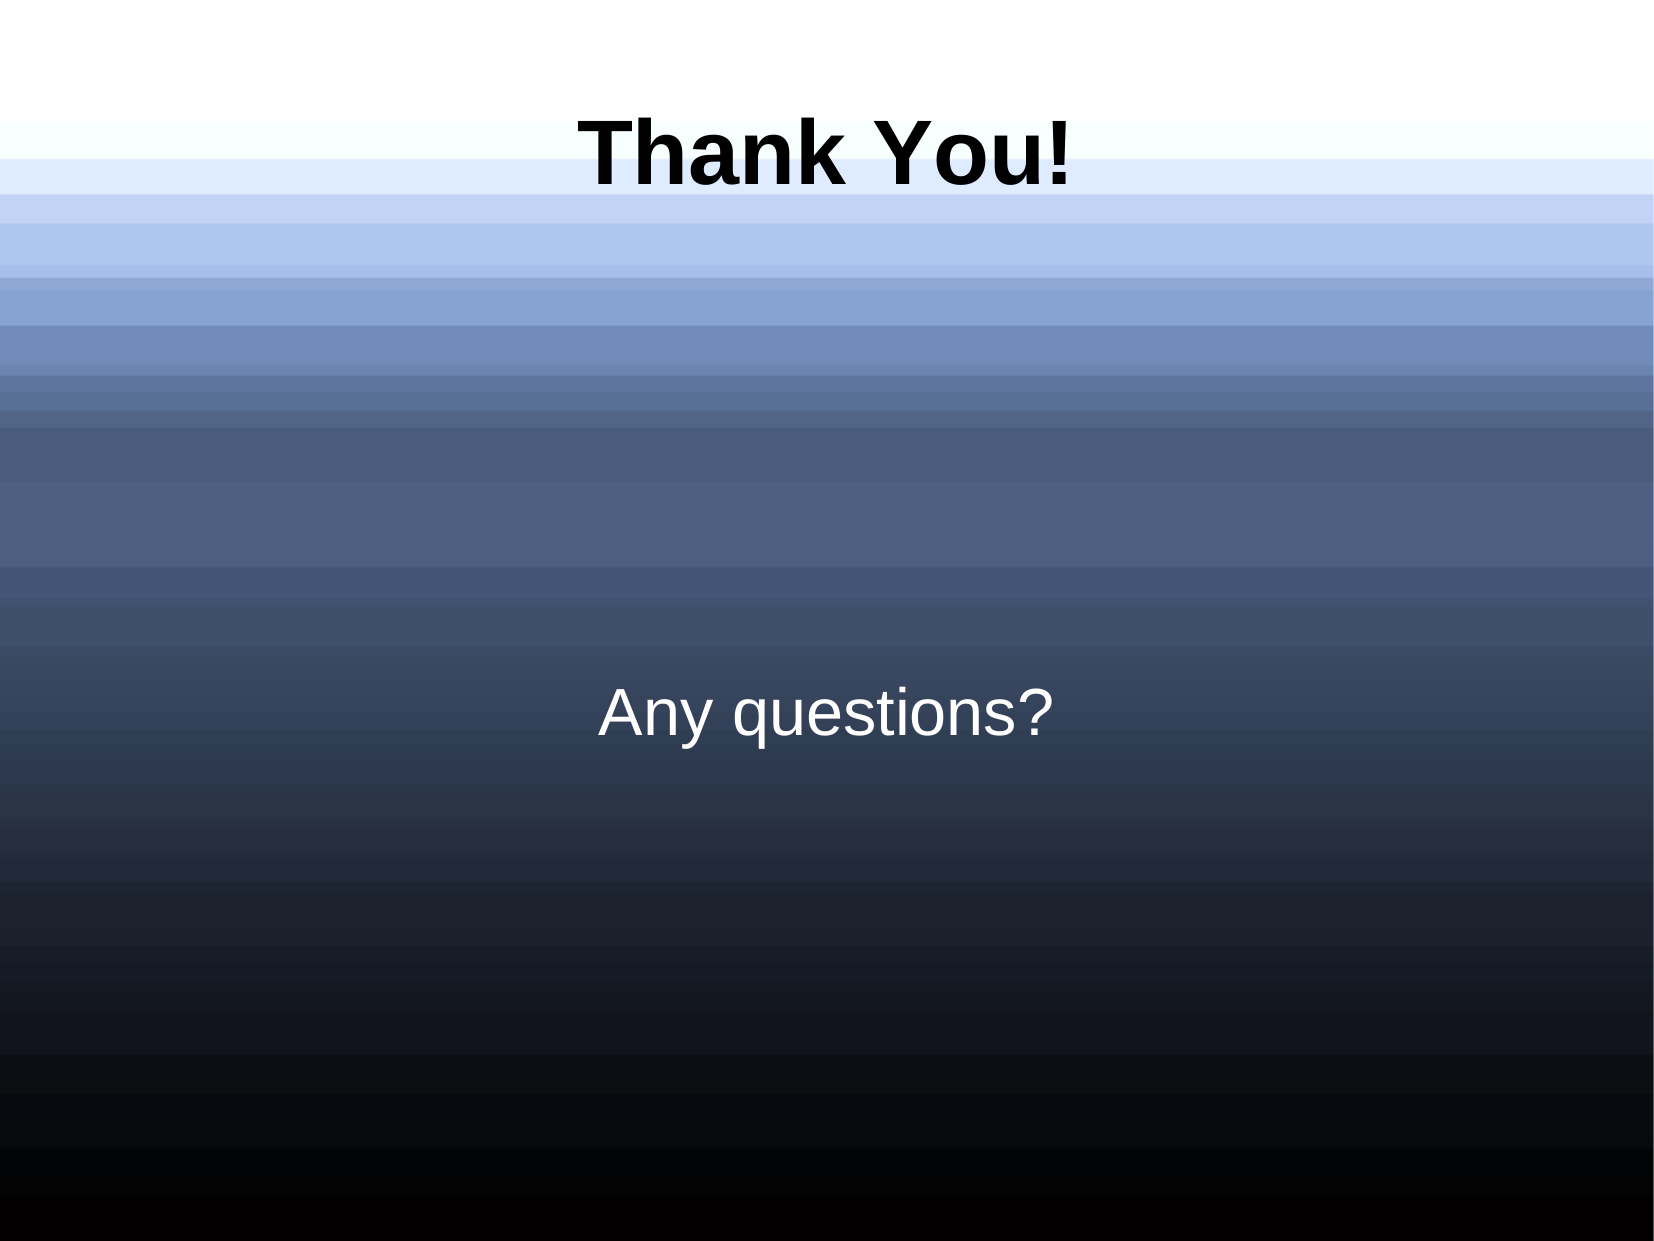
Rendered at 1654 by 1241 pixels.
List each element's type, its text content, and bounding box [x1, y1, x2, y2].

picture [0, 0, 1654, 1241]
list Any questions? [82, 675, 1571, 788]
title Thank You! [82, 49, 1571, 257]
